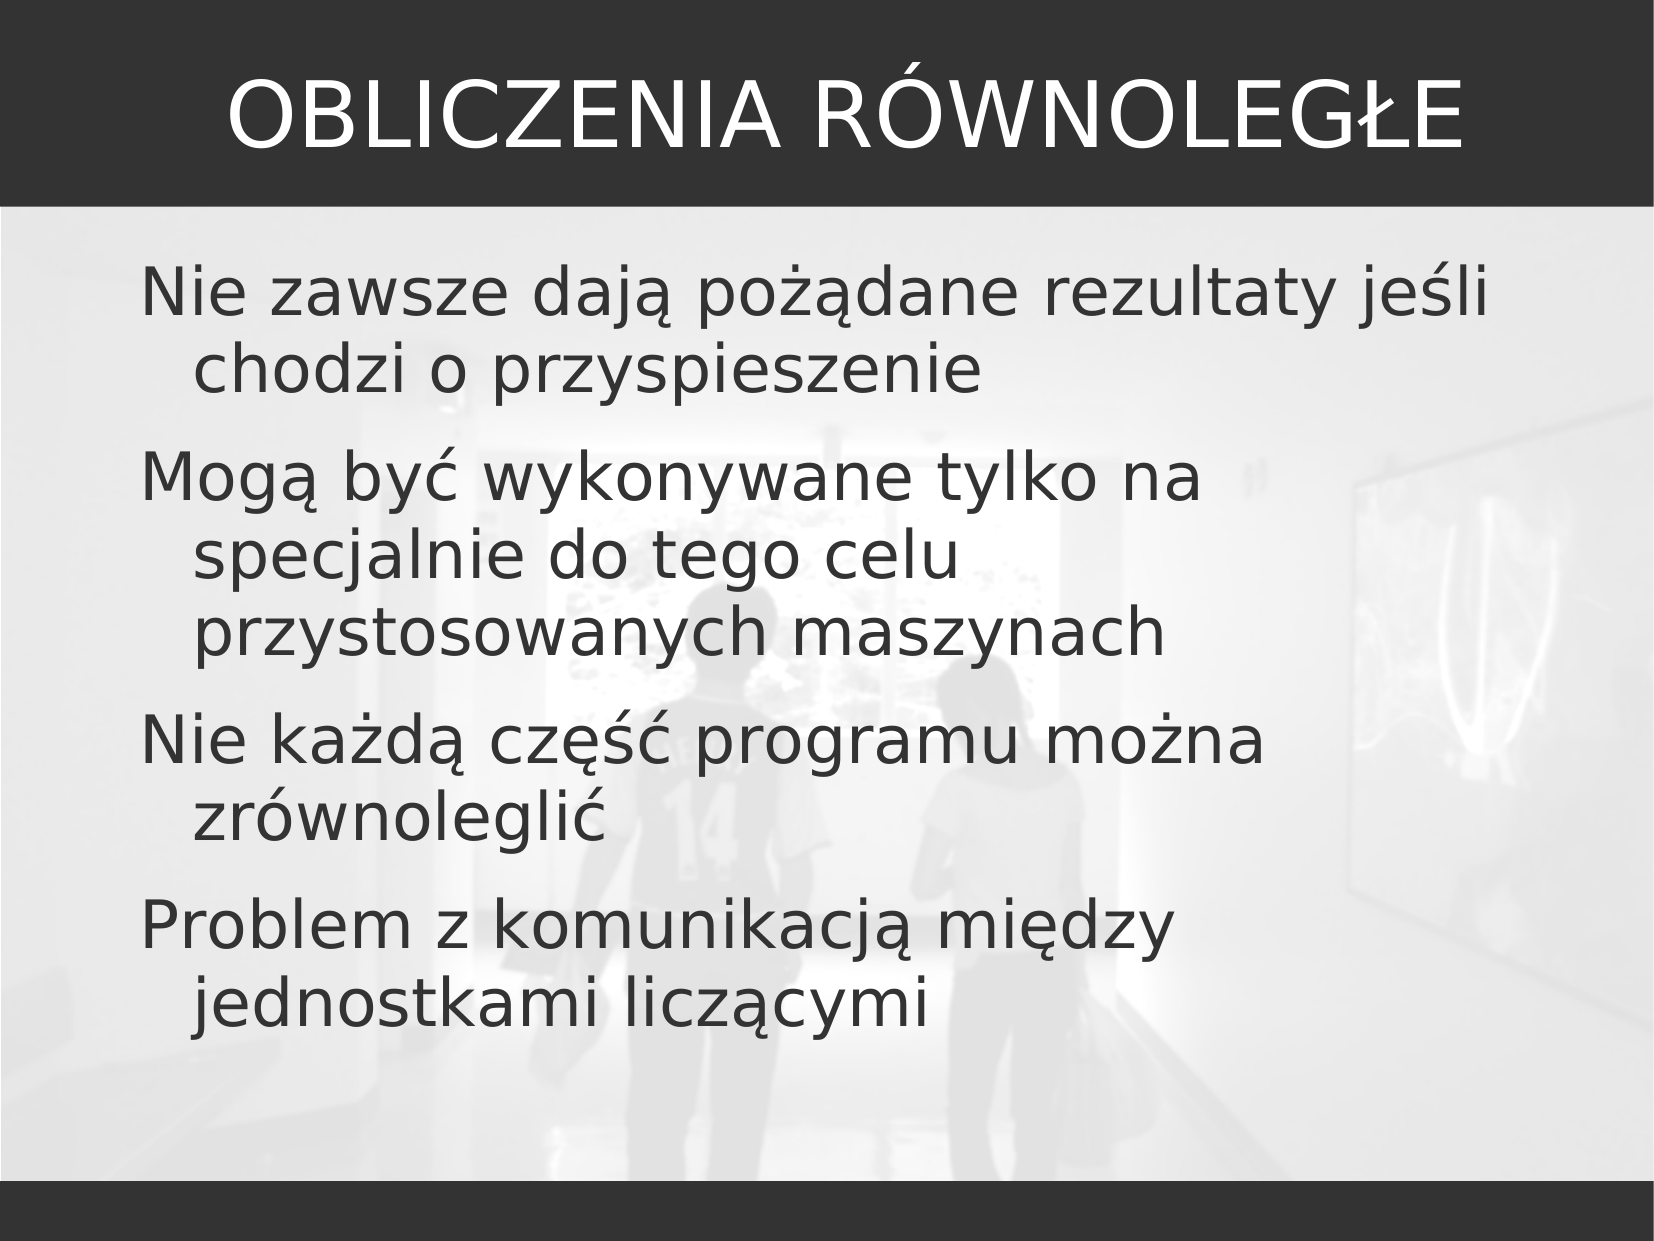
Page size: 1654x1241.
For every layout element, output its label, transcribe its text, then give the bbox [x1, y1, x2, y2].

list Nie zawsze dają pożądane rezultaty jeśli chodzi o przyspieszenie Mogą być wykonywane tylko na specjalnie do tego celu przystosowanych maszynach Nie każdą część programu można zrównoleglić Problem z komunikacją między jednostkami liczącymi [121, 253, 1534, 1127]
title OBLICZENIA RÓWNOLEGŁE [141, 55, 1554, 177]
